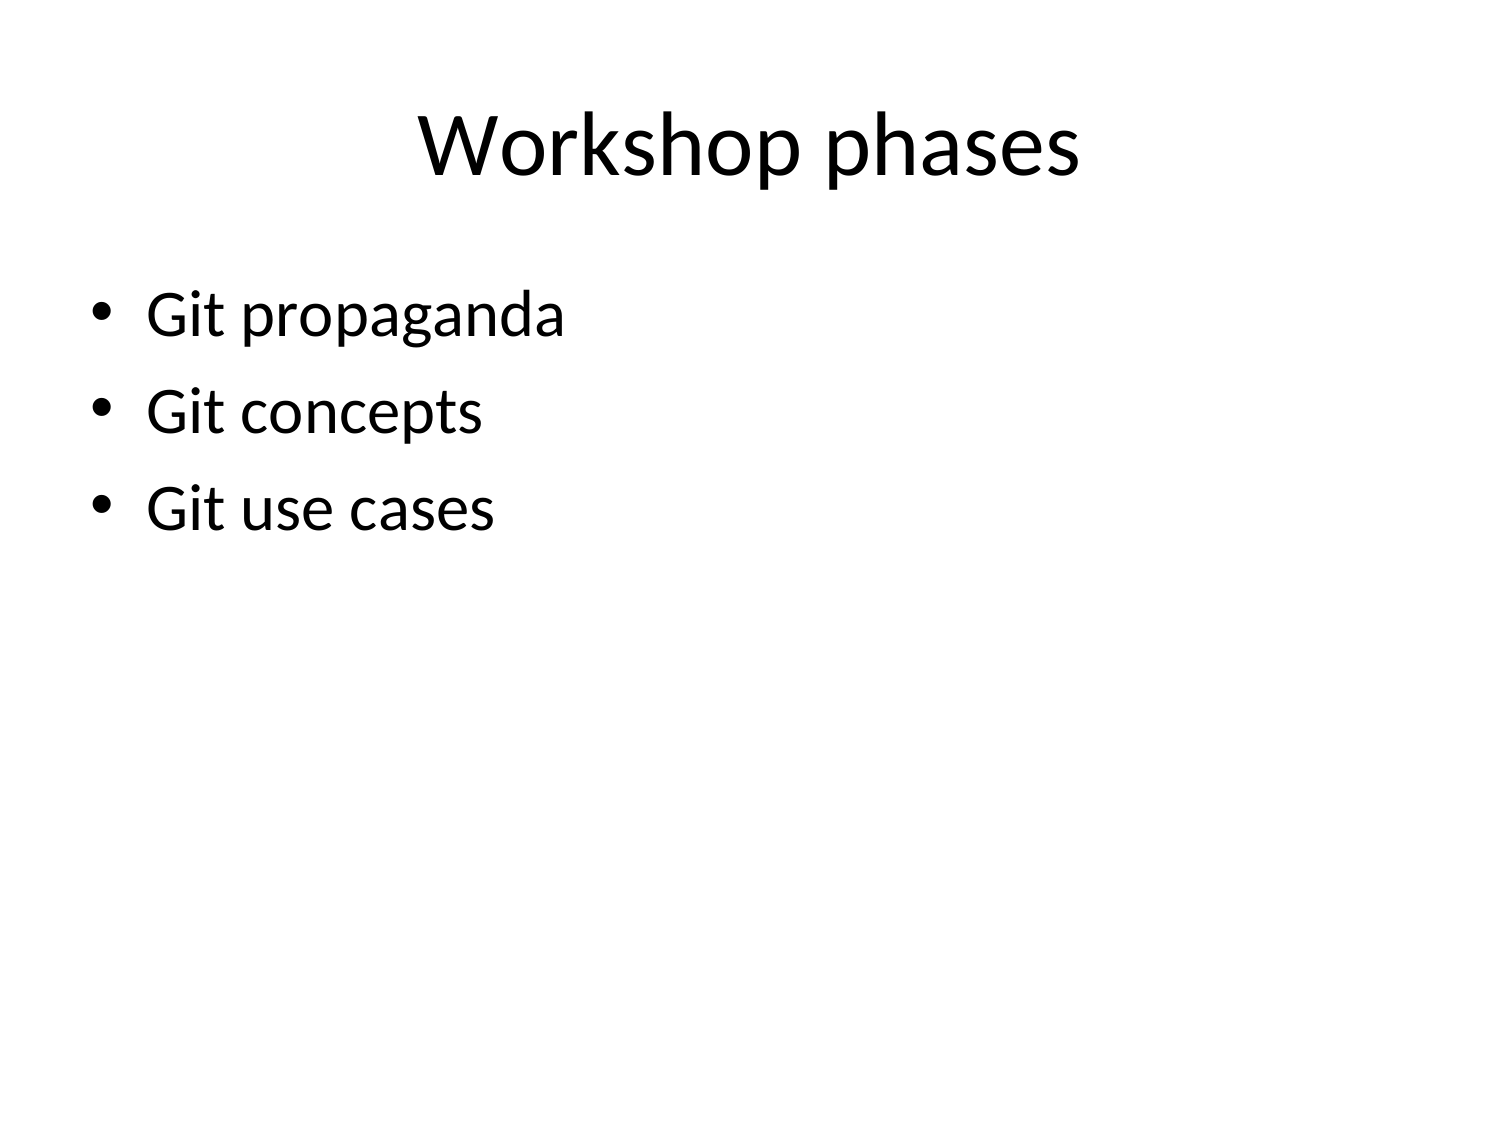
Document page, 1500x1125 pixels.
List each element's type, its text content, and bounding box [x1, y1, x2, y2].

title Workshop phases [75, 45, 1426, 233]
list Git propaganda Git concepts Git use cases [75, 262, 1426, 1006]
